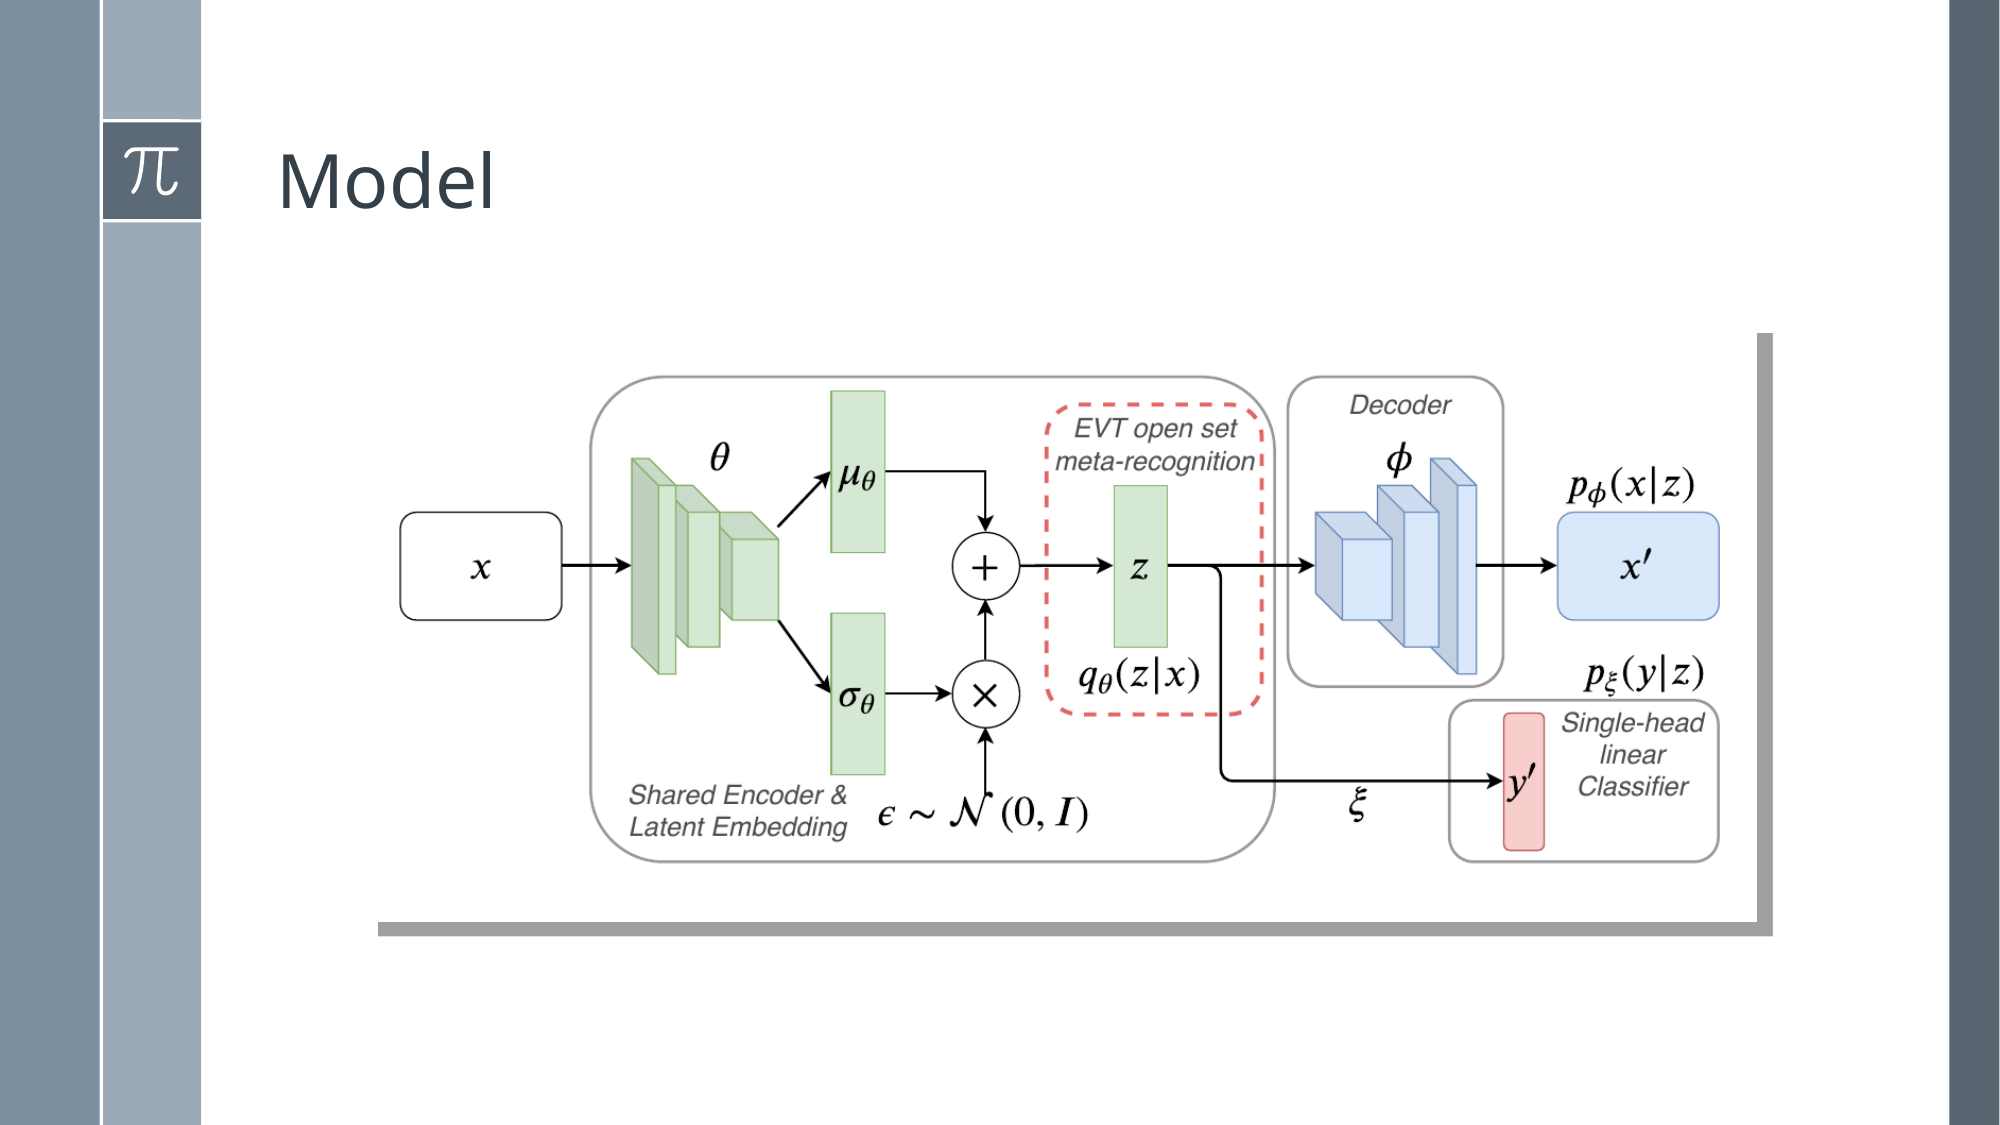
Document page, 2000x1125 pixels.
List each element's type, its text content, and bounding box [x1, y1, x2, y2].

picture [360, 314, 1757, 922]
text_box Model [261, 29, 1867, 233]
